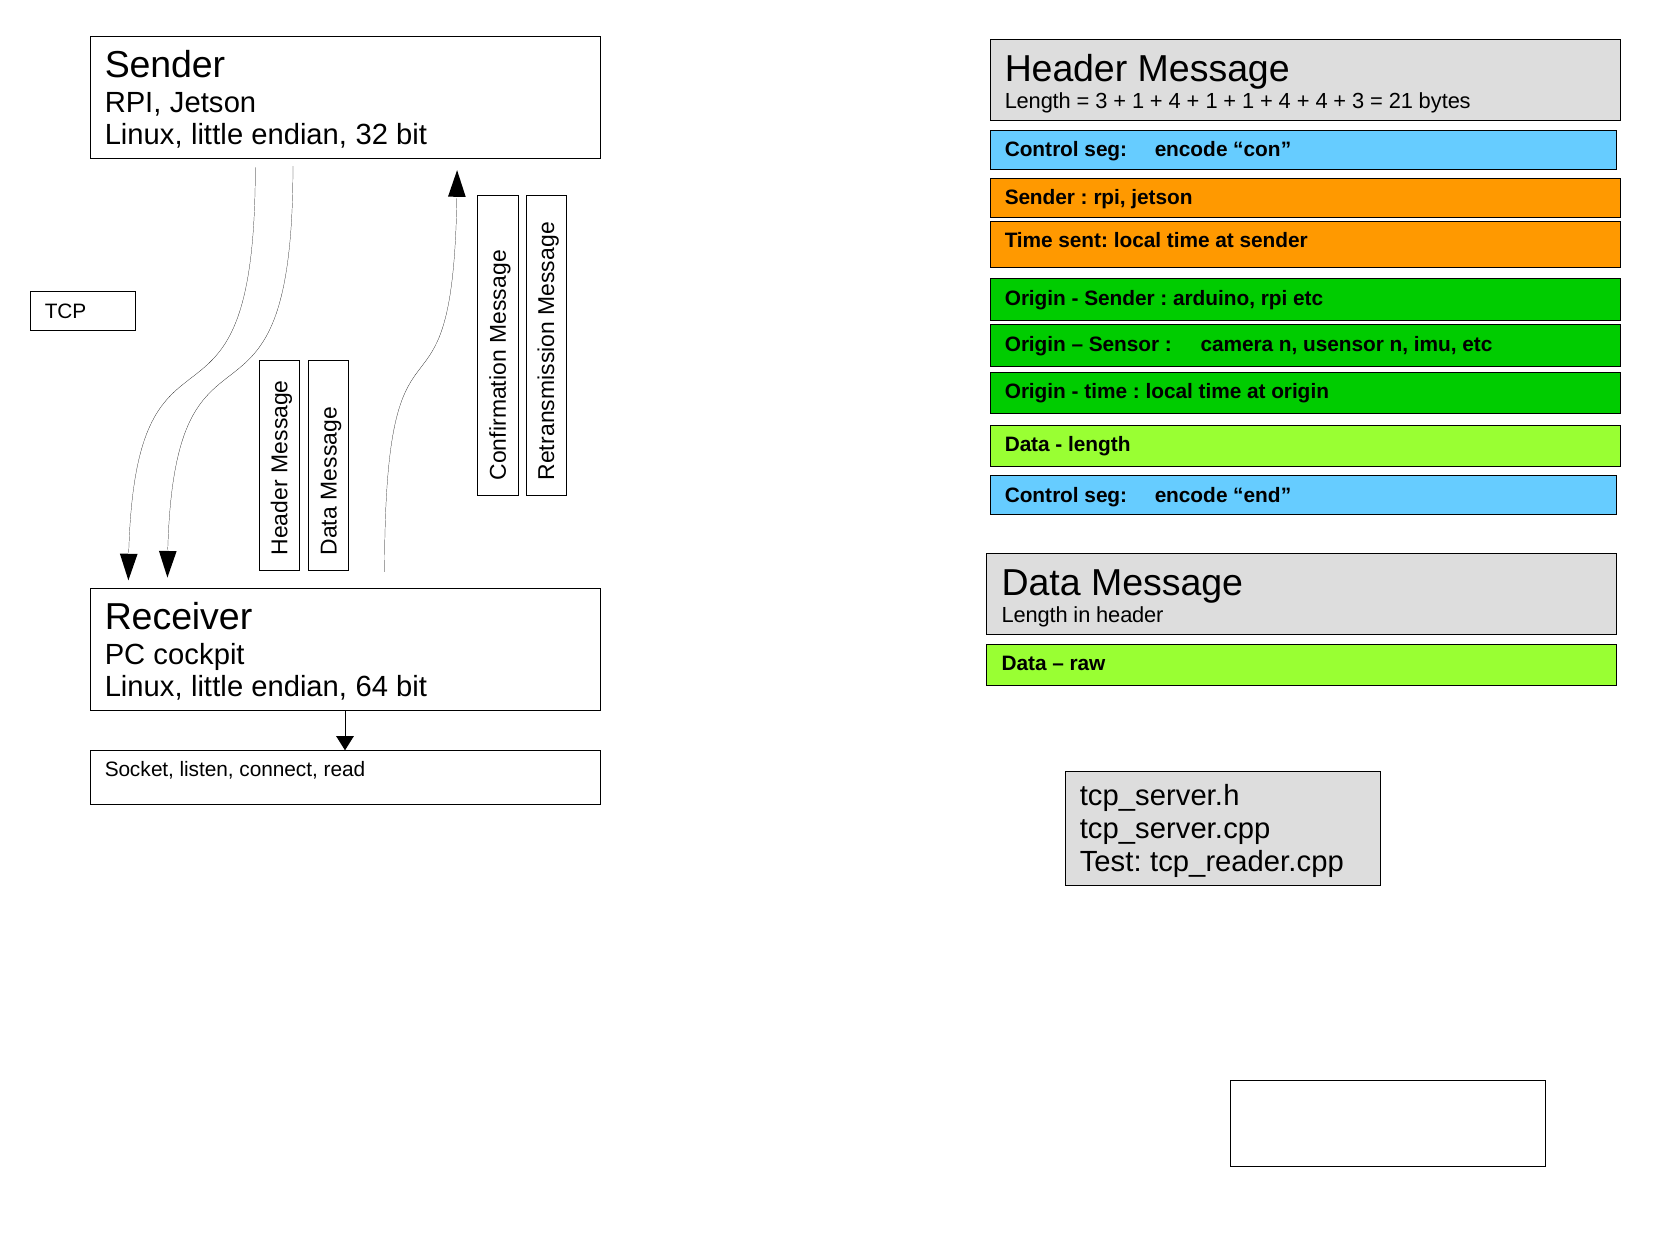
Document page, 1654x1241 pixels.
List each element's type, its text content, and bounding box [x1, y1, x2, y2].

text_box Socket, listen, connect, read [90, 750, 601, 805]
text_box Control seg: encode “end” [990, 475, 1617, 515]
text_box Retransmission Message [526, 195, 567, 496]
text_box Sender RPI, Jetson Linux, little endian, 32 bit [90, 36, 601, 159]
text_box Data – raw [986, 644, 1617, 686]
text_box Data Message [308, 360, 349, 571]
text_box Sender : rpi, jetson [990, 178, 1621, 218]
text_box Origin - Sender : arduino, rpi etc [990, 278, 1621, 321]
text_box Time sent: local time at sender [990, 221, 1621, 268]
text_box [1230, 1080, 1546, 1167]
text_box Confirmation Message [477, 195, 519, 496]
text_box Origin – Sensor : camera n, usensor n, imu, etc [990, 324, 1621, 367]
text_box Control seg: encode “con” [990, 130, 1617, 170]
text_box Header Message Length = 3 + 1 + 4 + 1 + 1 + 4 + 4 + 3 = 21 bytes [990, 39, 1621, 121]
text_box Origin - time : local time at origin [990, 372, 1621, 414]
text_box Receiver PC cockpit Linux, little endian, 64 bit [90, 588, 601, 711]
text_box Header Message [259, 360, 300, 571]
text_box Data Message Length in header [986, 553, 1617, 635]
text_box TCP [30, 291, 136, 331]
text_box tcp_server.h tcp_server.cpp Test: tcp_reader.cpp [1065, 771, 1381, 886]
text_box Data - length [990, 425, 1621, 467]
